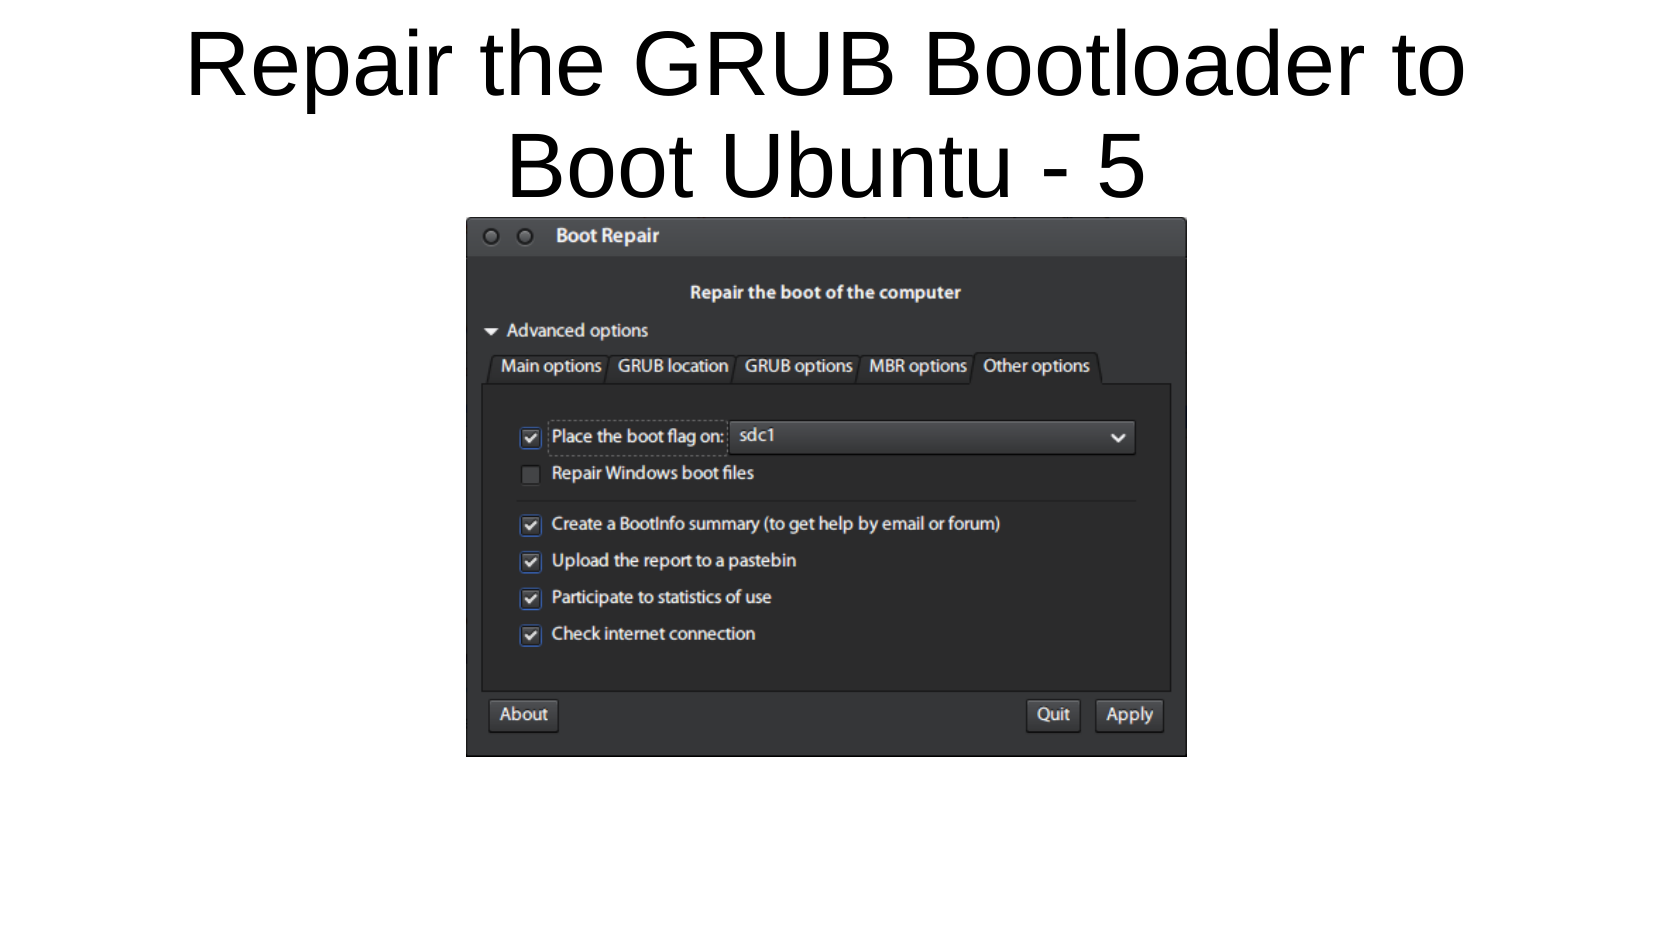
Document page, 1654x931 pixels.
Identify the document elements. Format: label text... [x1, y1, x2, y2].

picture [466, 217, 1187, 758]
title Repair the GRUB Bootloader to Boot Ubuntu - 5 [82, 12, 1571, 218]
